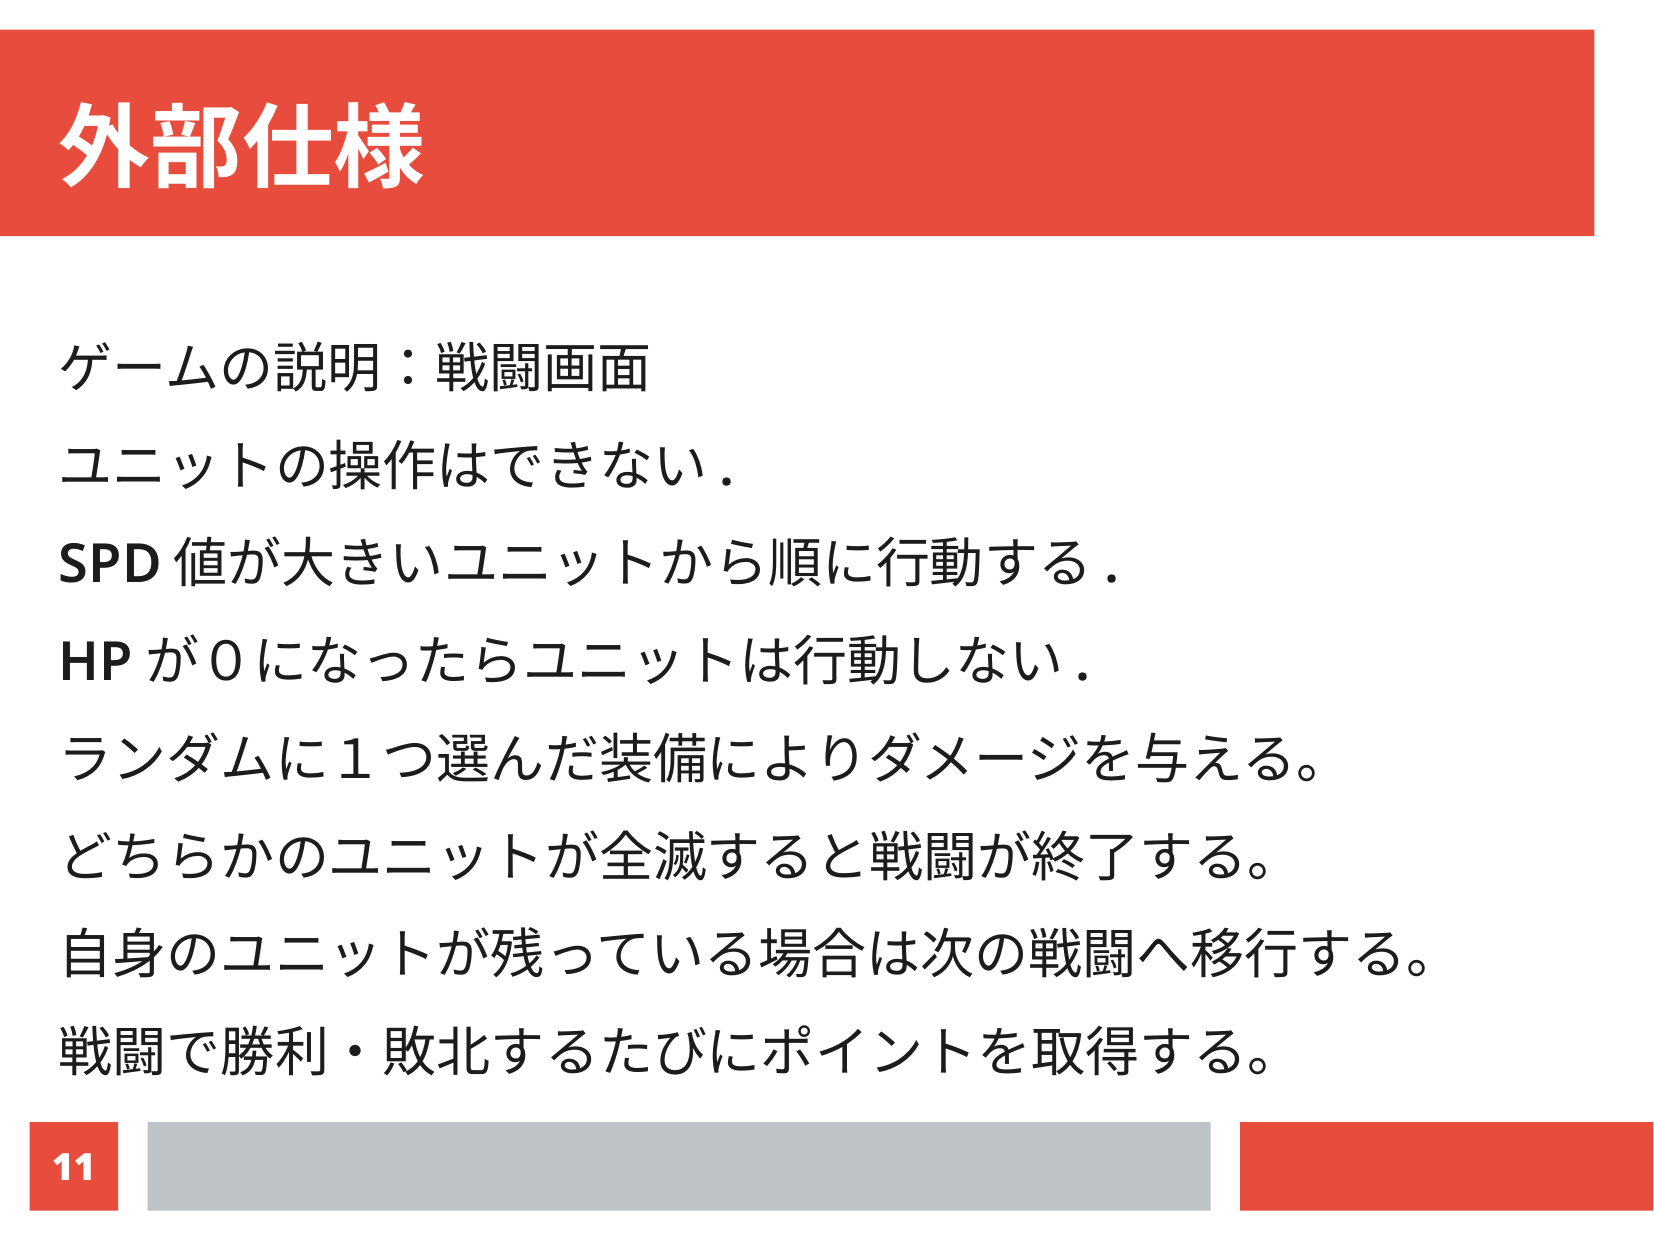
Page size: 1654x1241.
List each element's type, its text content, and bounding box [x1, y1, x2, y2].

list ゲームの説明：戦闘画面 ユニットの操作はできない. SPD値が大きいユニットから順に行動する. HPが０になったらユニットは行動しない. ランダムに１つ選んだ装備によりダメージを与える。 どちらかのユニットが全滅すると戦闘が終了する。 自身のユニットが残っている場合は次の戦闘へ移行する。 戦闘で勝利・敗北するたびにポイントを取得する。 [59, 324, 1565, 1093]
title 外部仕様 [59, 59, 1595, 207]
